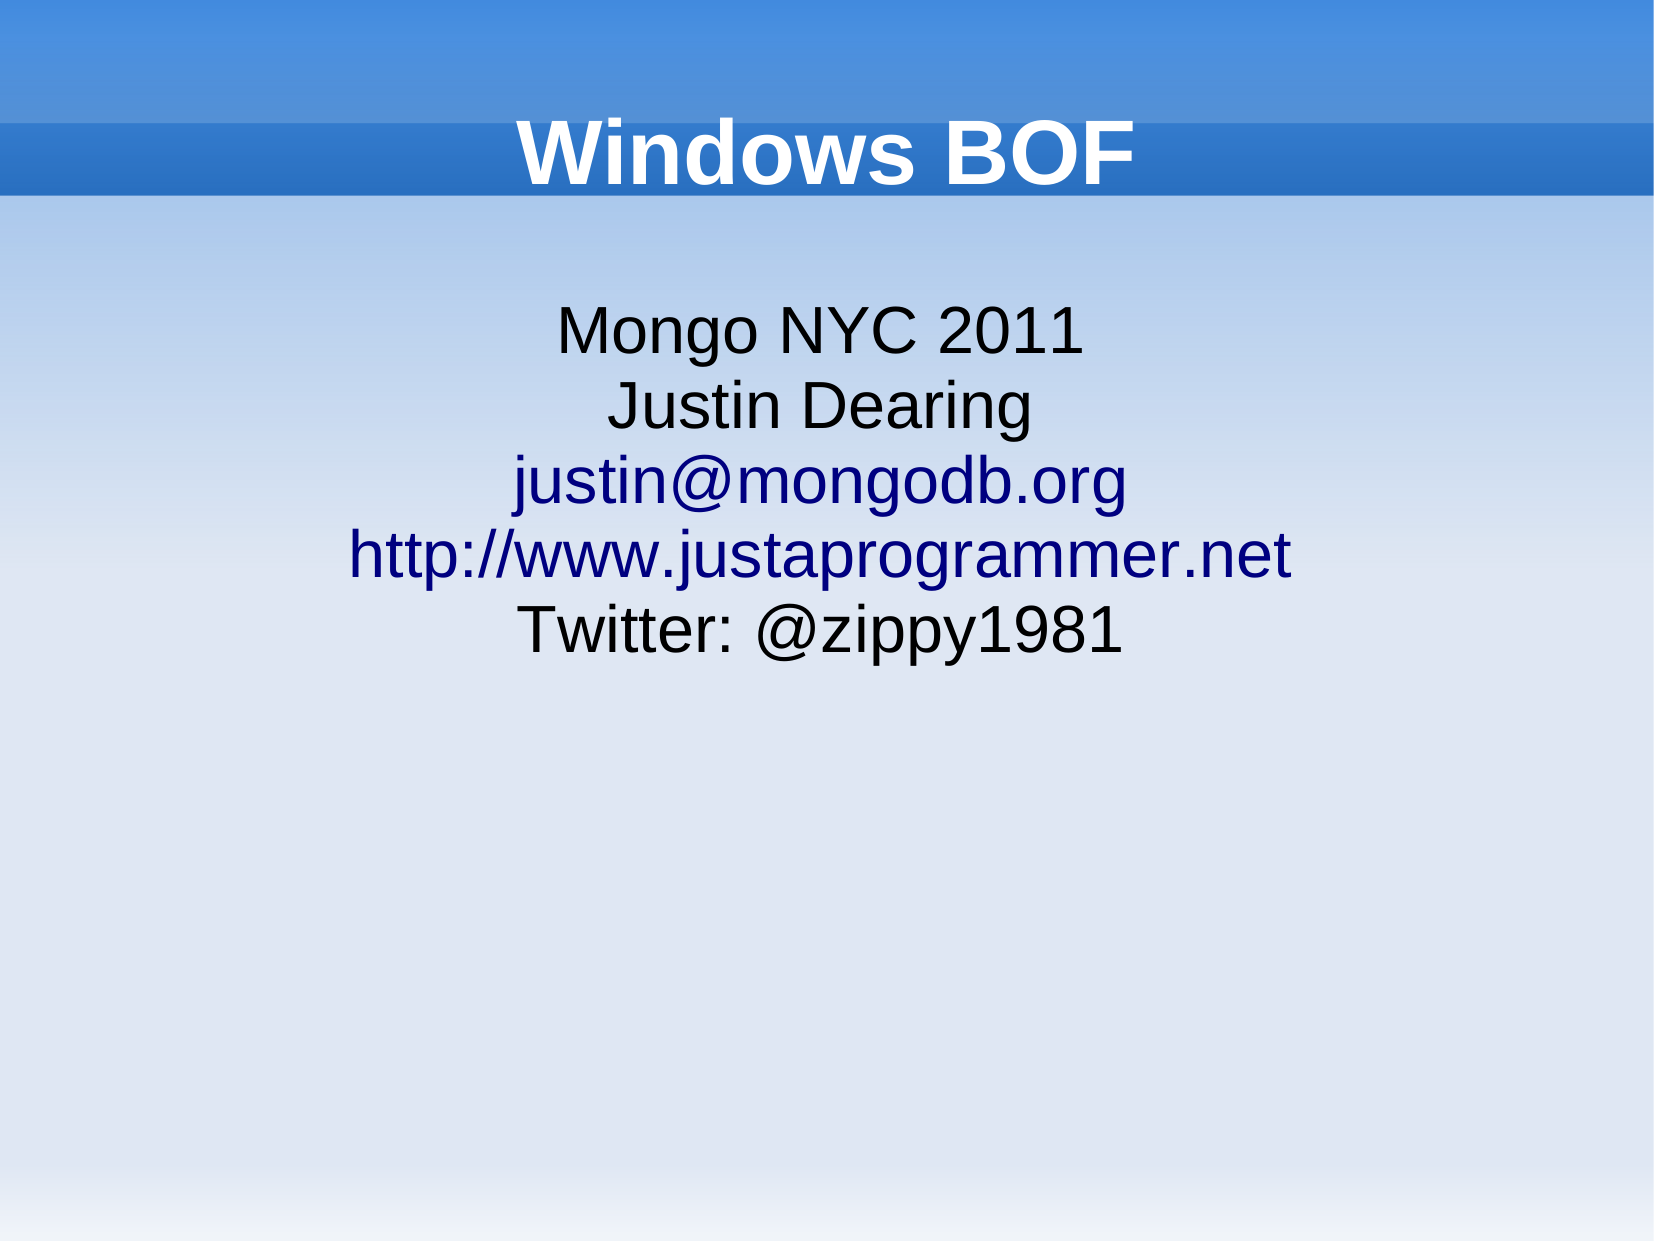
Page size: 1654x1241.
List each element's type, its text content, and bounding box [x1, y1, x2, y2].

subtitle Mongo NYC 2011 Justin Dearing justin@mongodb.org http://www.justaprogrammer.net Twitter: @zippy1981 [76, 0, 1565, 1109]
title Windows BOF [82, 49, 1571, 257]
picture [0, 0, 1654, 1241]
